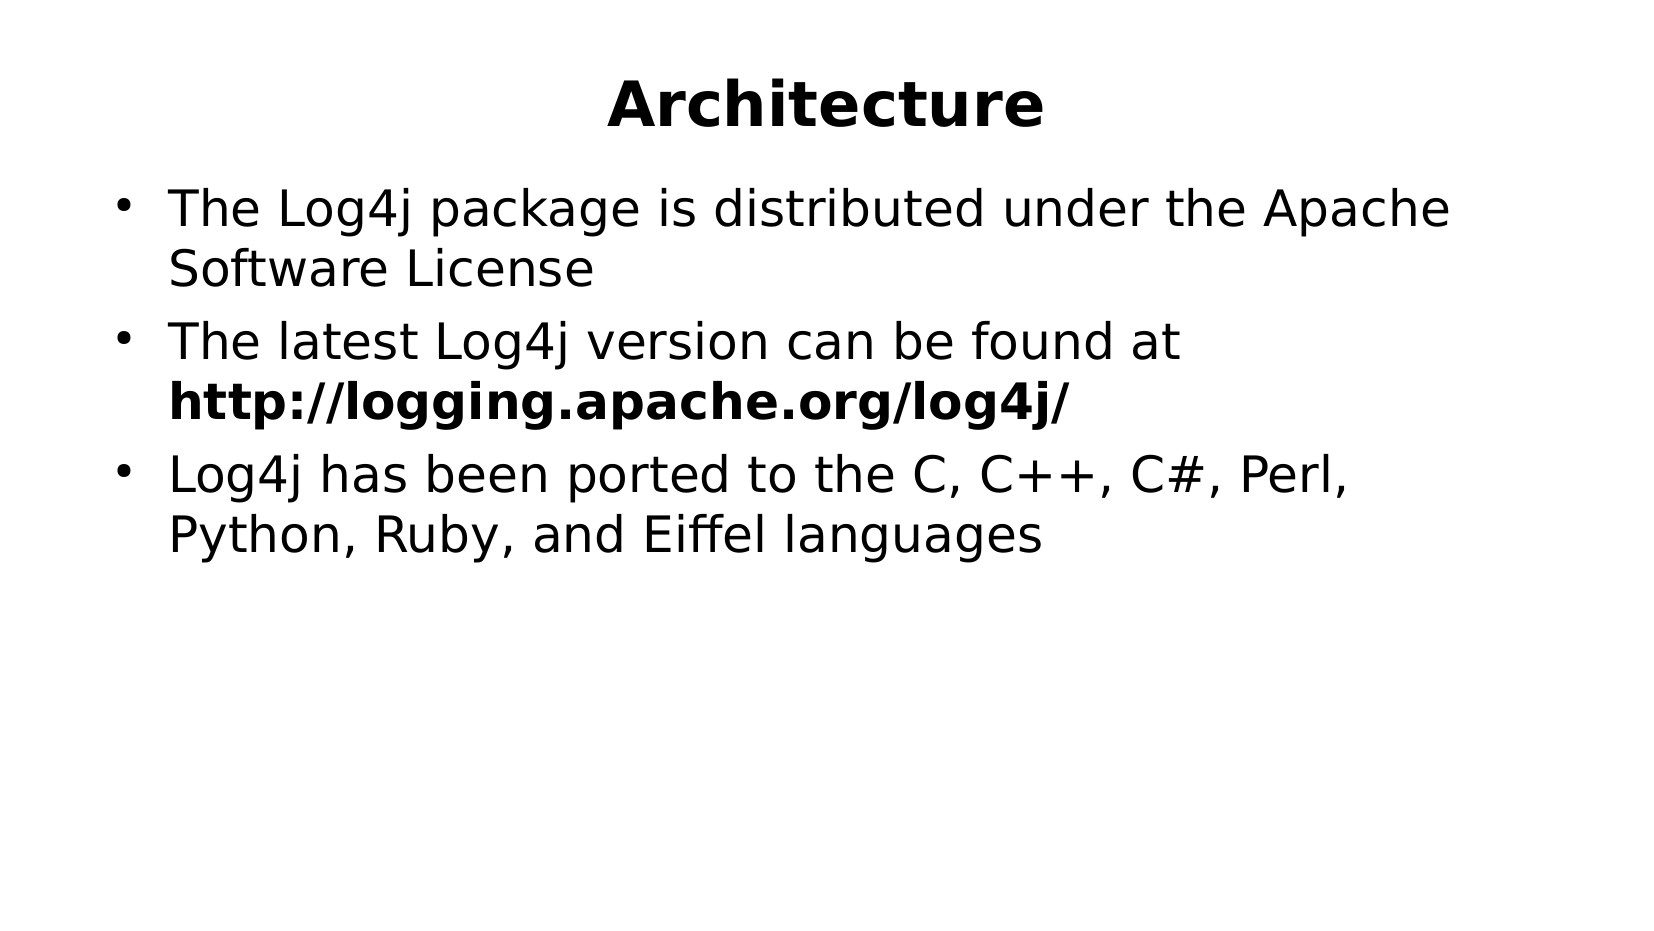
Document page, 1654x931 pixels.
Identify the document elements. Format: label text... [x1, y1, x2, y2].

title Architecture [82, 36, 1571, 147]
list The Log4j package is distributed under the Apache Software License The latest Log4j version can be found at http://logging.apache.org/log4j/ Log4j has been ported to the C, C++, C#, Perl, Python, Ruby, and Eiffel languages [82, 168, 1538, 889]
